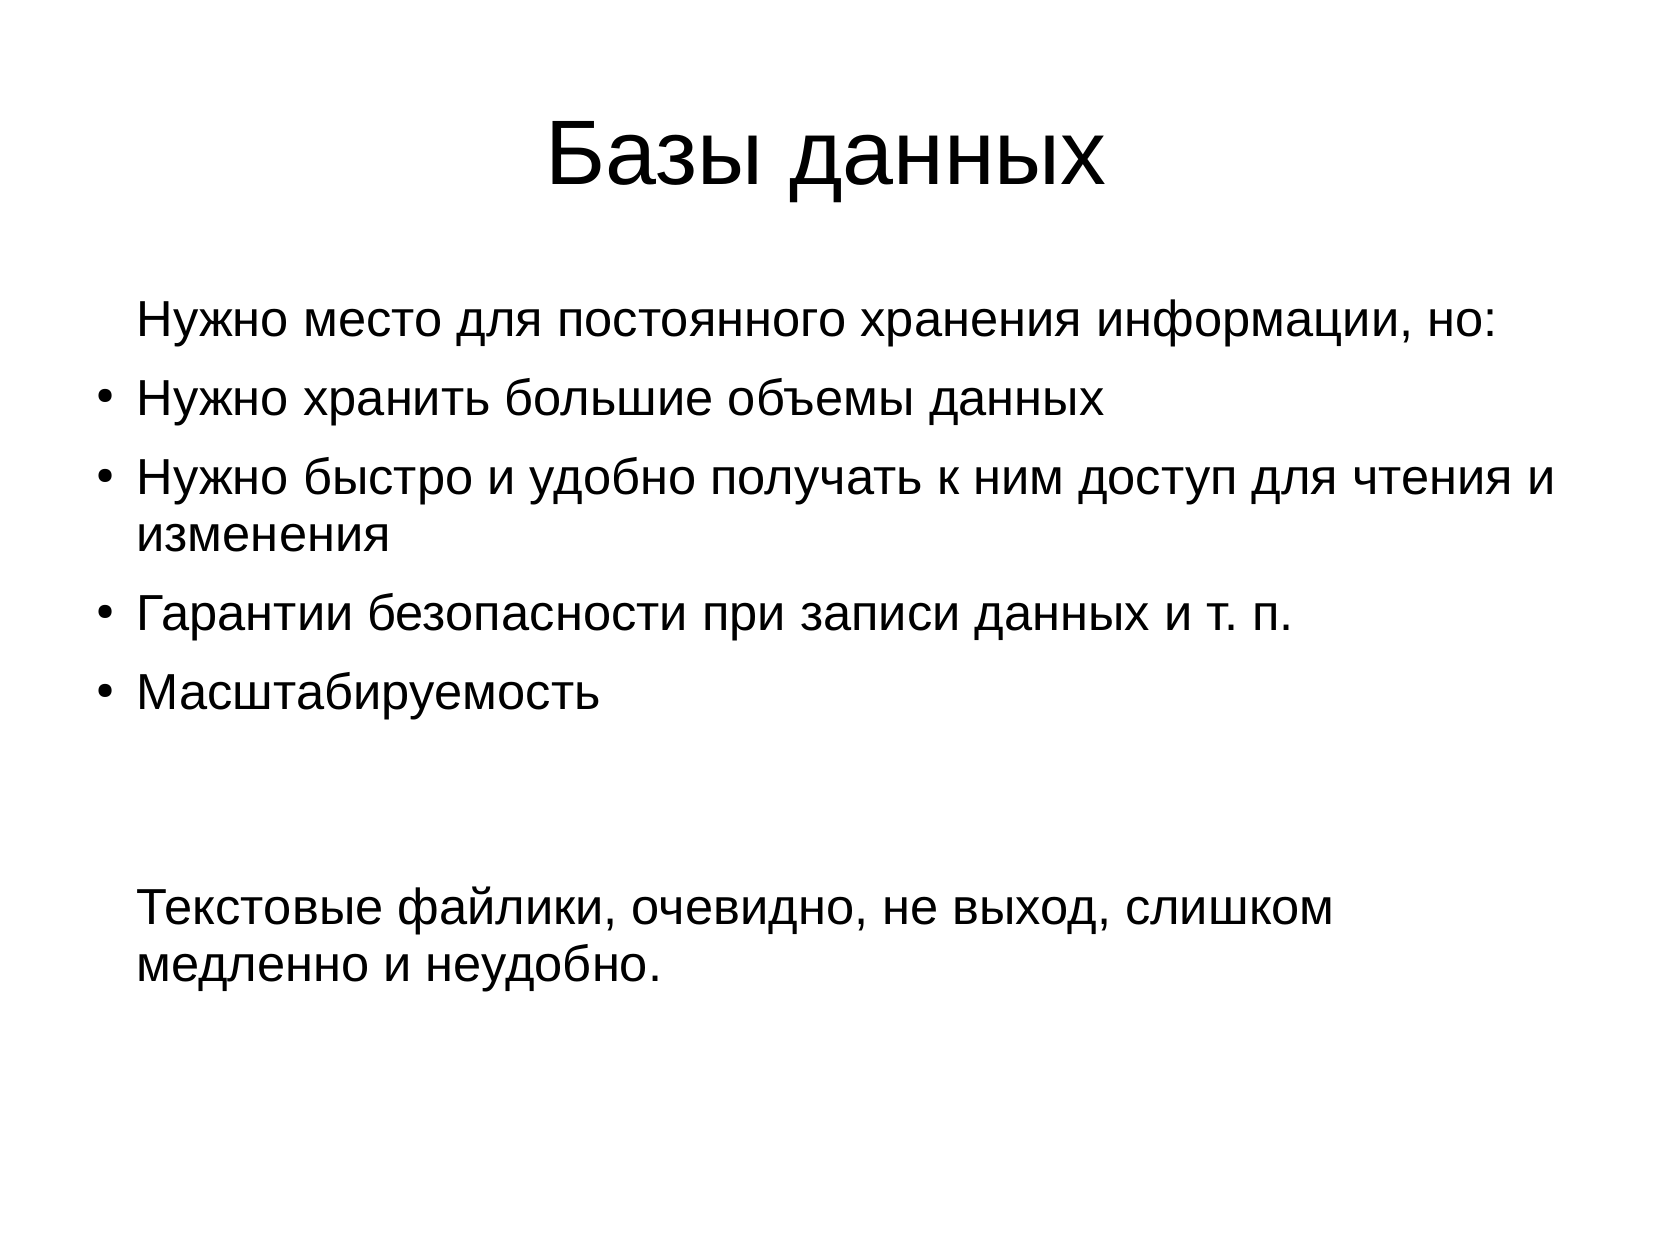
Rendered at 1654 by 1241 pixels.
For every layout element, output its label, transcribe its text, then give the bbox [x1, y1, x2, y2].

title Базы данных [82, 49, 1571, 257]
list Нужно место для постоянного хранения информации, но: Нужно хранить большие объемы данных Нужно быстро и удобно получать к ним доступ для чтения и изменения Гарантии безопасности при записи данных и т. п. Масштабируемость Текстовые файлики, очевидно, не выход, слишком медленно и неудобно. [82, 290, 1571, 1010]
